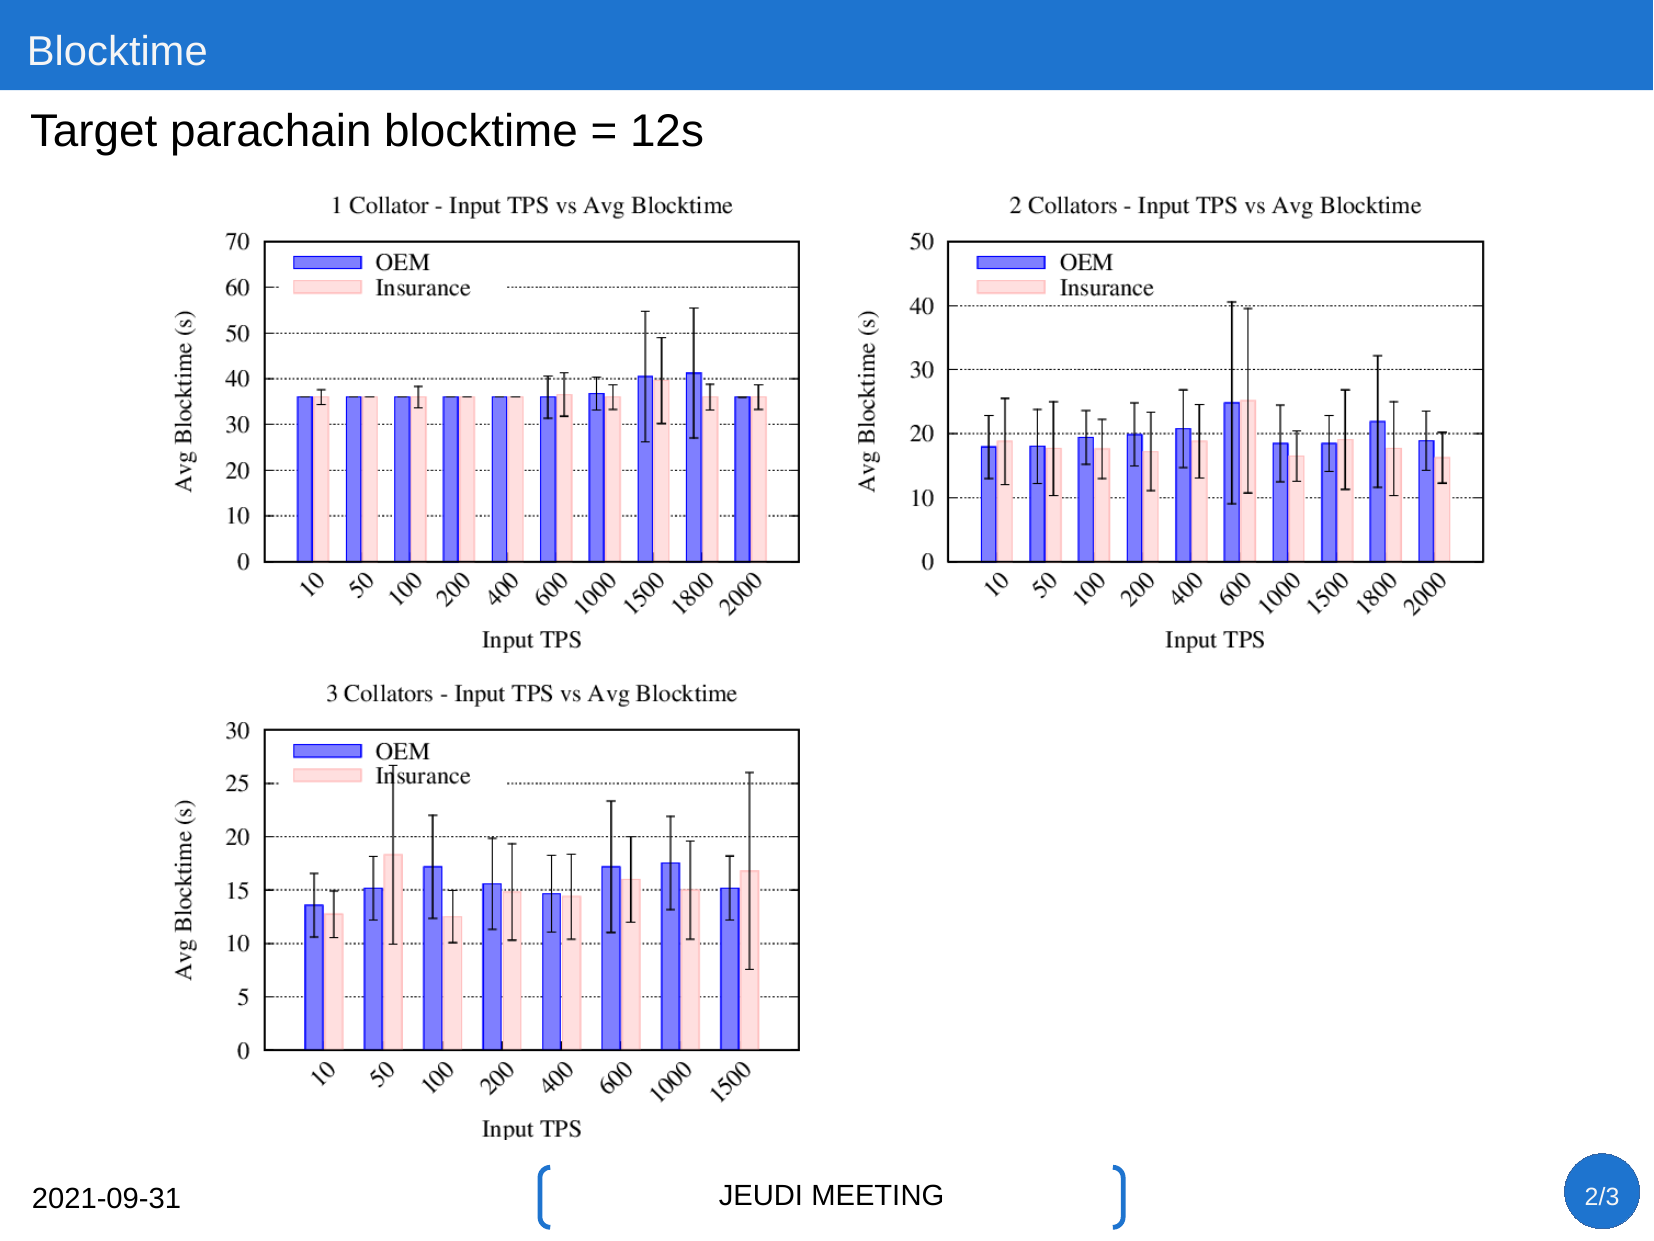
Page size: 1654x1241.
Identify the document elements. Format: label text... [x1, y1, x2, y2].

picture [165, 177, 1526, 1141]
list Target parachain blocktime = 12s [30, 105, 1621, 1141]
title Blocktime [26, 14, 1515, 87]
